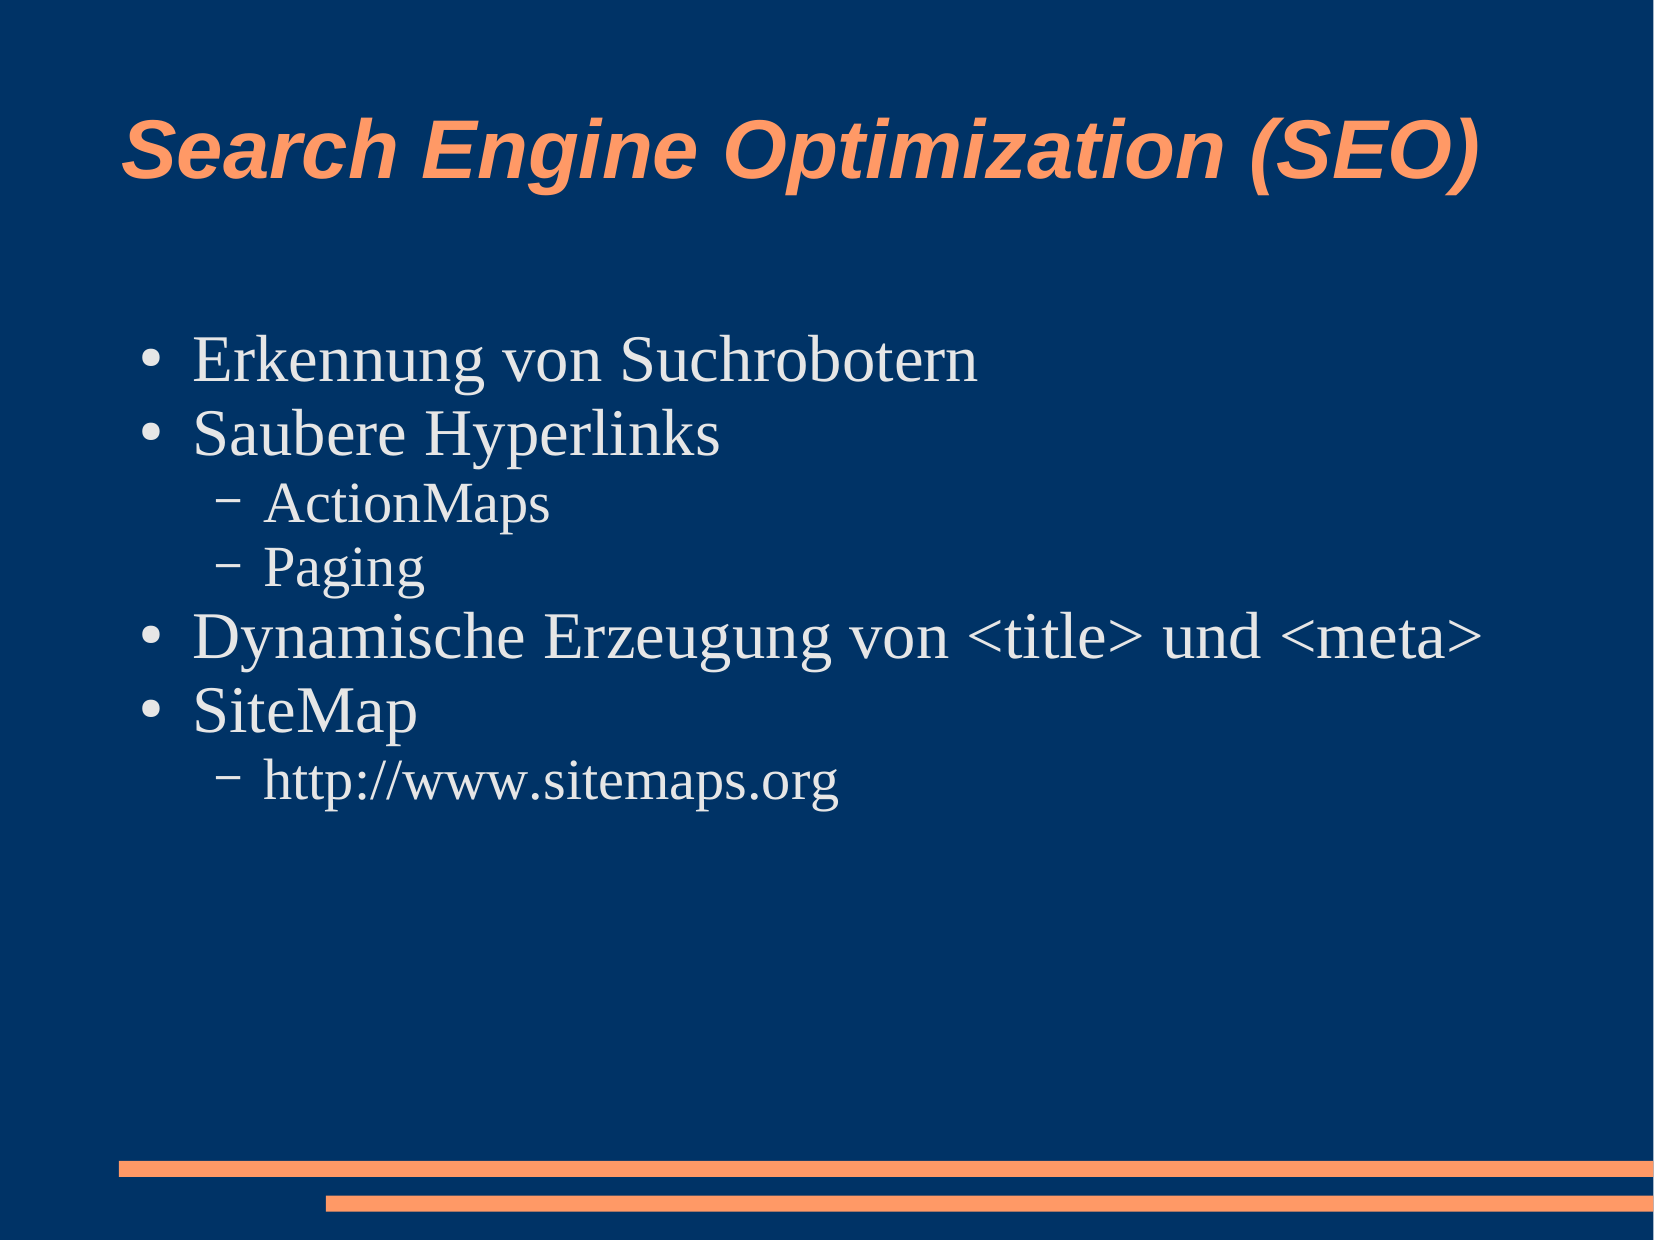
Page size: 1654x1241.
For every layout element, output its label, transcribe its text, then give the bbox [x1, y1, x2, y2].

title Search Engine Optimization (SEO) [121, 46, 1534, 254]
list Erkennung von Suchrobotern Saubere Hyperlinks ActionMaps Paging Dynamische Erzeugung von <title> und <meta> SiteMap http://www.sitemaps.org [121, 322, 1561, 1118]
